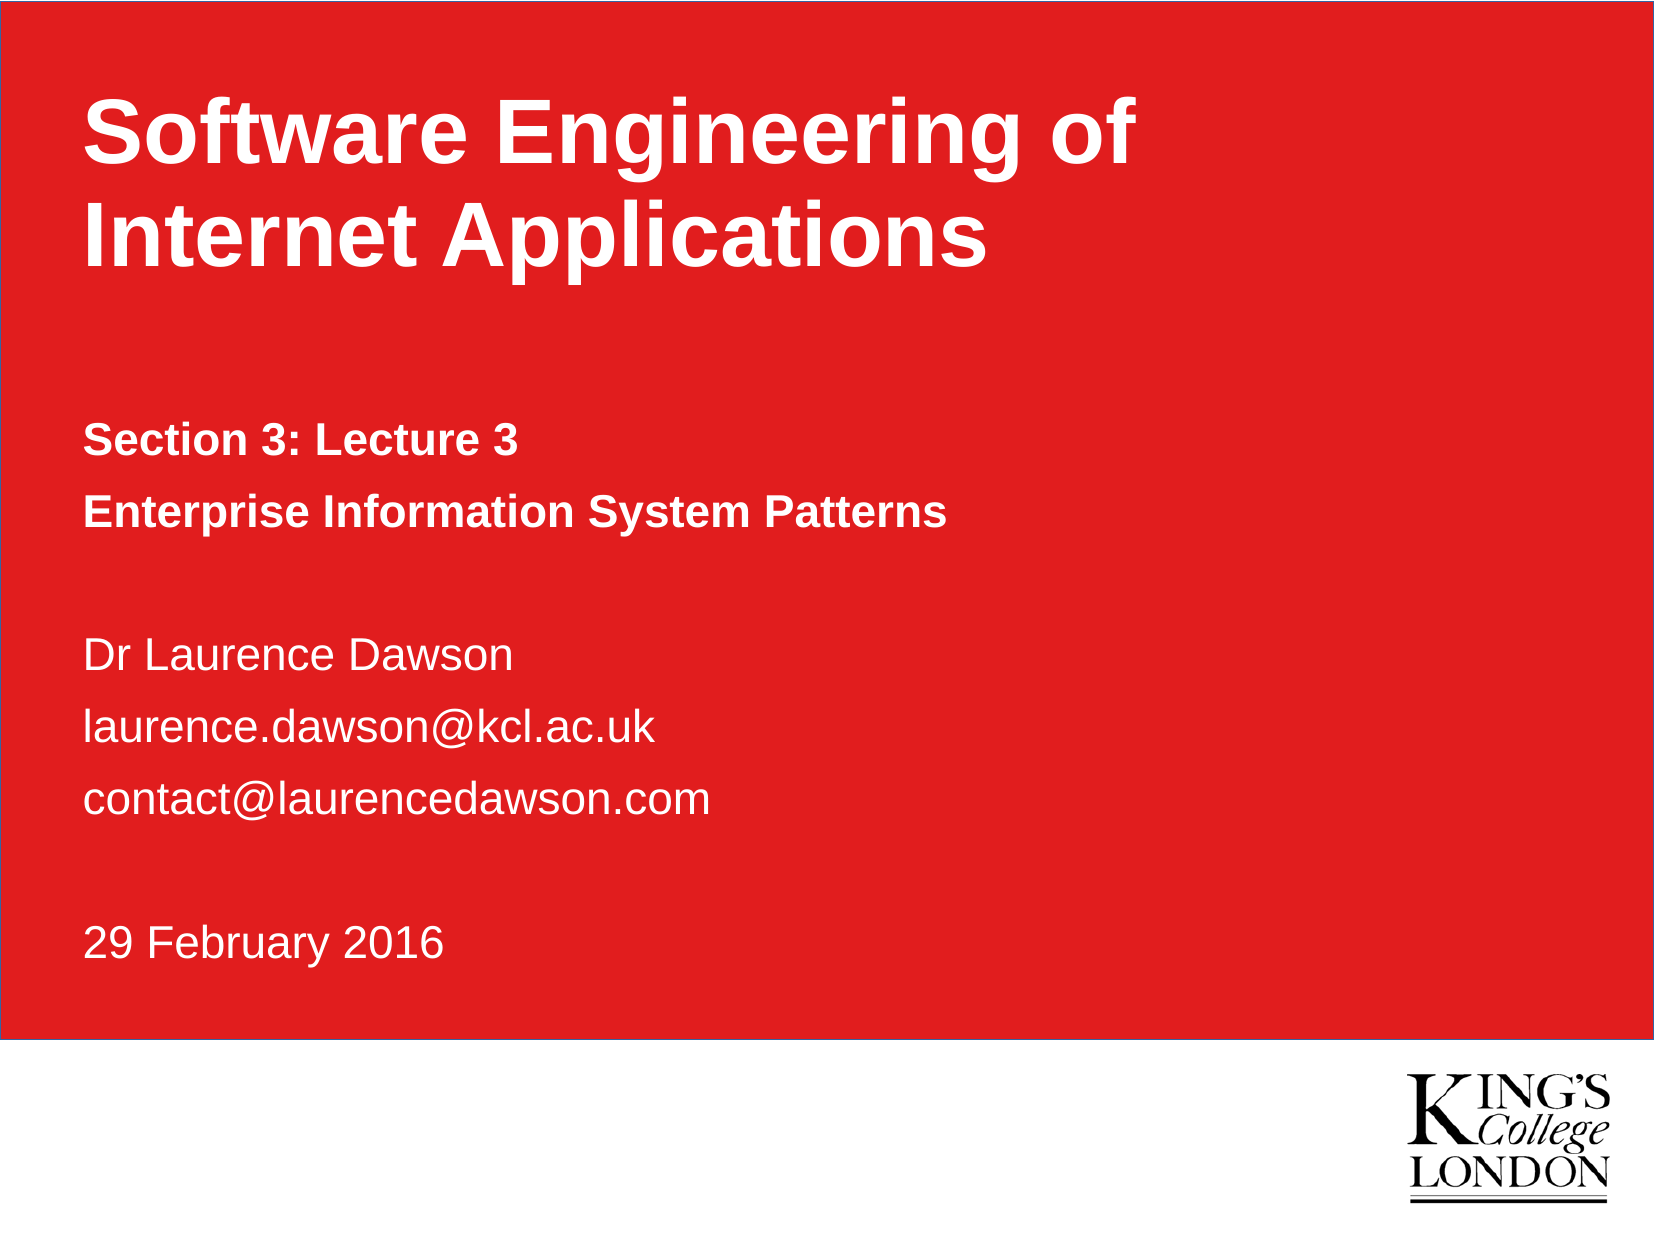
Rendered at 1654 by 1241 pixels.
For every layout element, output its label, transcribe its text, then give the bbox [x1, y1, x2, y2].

title Software Engineering of Internet Applications [82, 59, 1571, 308]
list Section 3: Lecture 3 Enterprise Information System Patterns Dr Laurence Dawson laurence.dawson@kcl.ac.uk contact@laurencedawson.com 29 February 2016 [82, 413, 1571, 969]
picture [1405, 1063, 1619, 1217]
